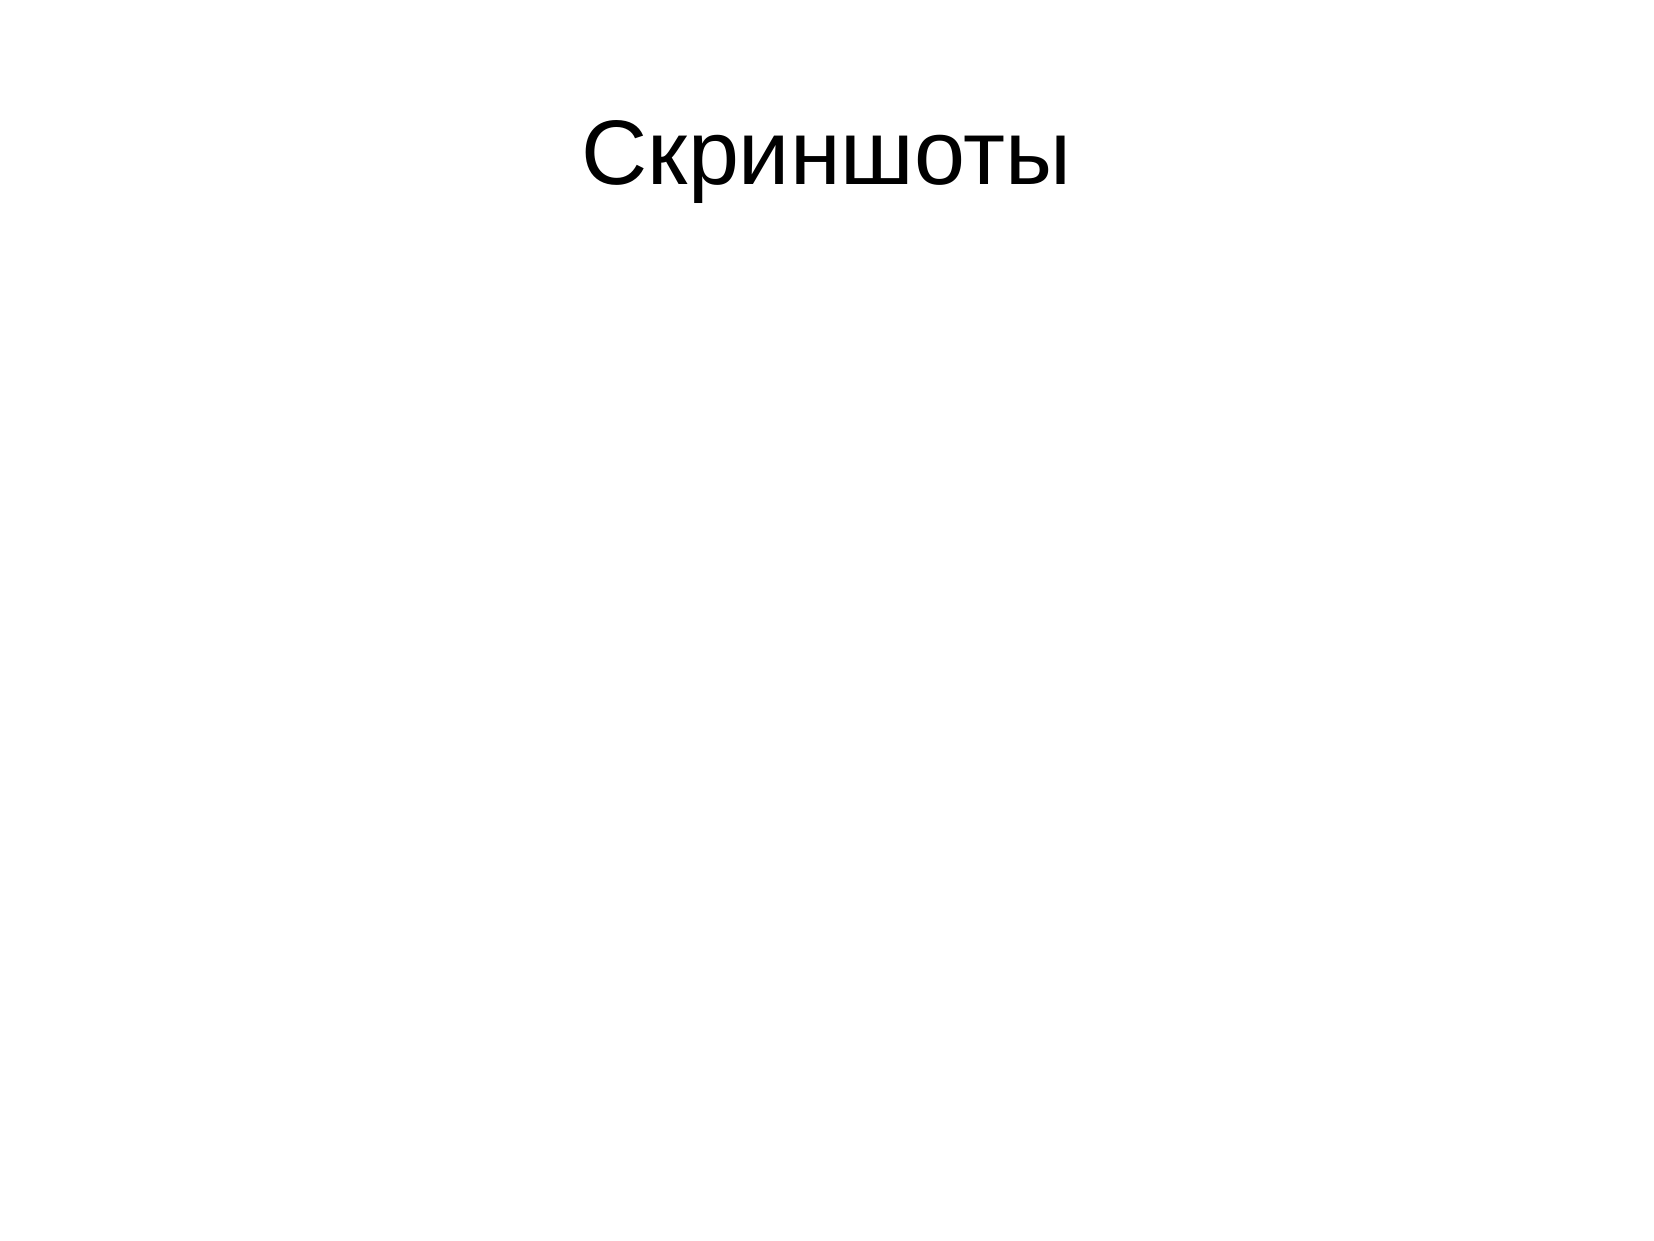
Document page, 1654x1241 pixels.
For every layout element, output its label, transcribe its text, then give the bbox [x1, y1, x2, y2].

title Скриншоты [82, 49, 1571, 257]
